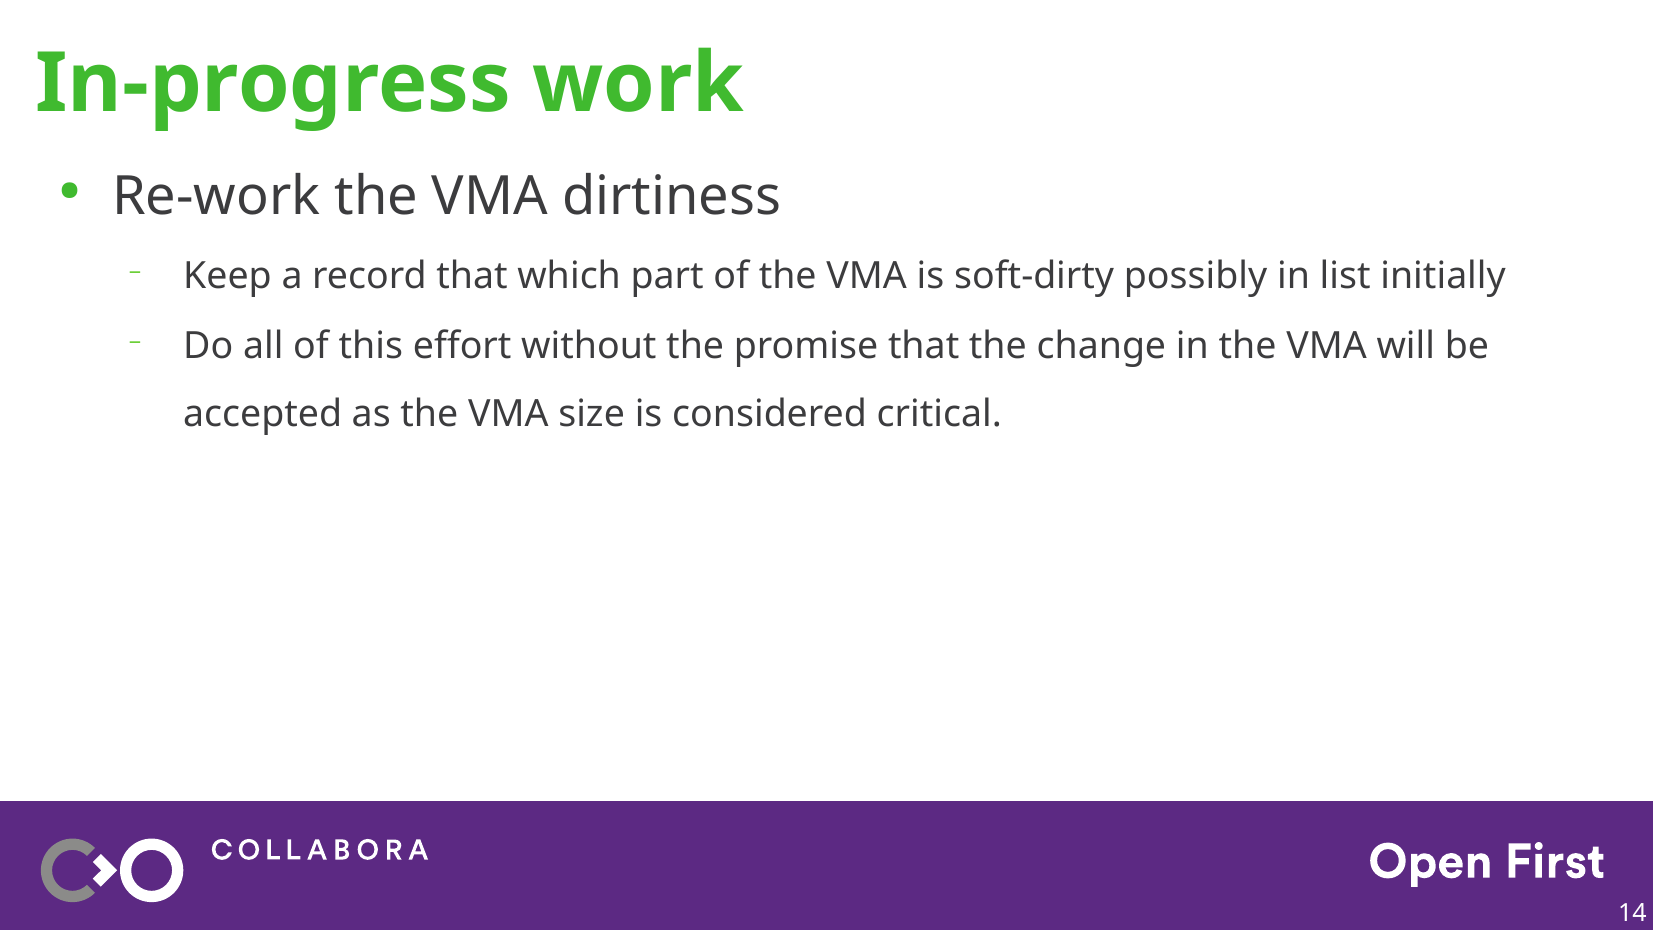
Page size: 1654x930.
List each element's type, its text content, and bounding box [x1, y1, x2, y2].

title In-progress work [35, 28, 1608, 192]
list Re-work the VMA dirtiness Keep a record that which part of the VMA is soft-dirty possibly in list initially Do all of this effort without the promise that the change in the VMA will be accepted as the VMA size is considered critical. [41, 160, 1613, 804]
